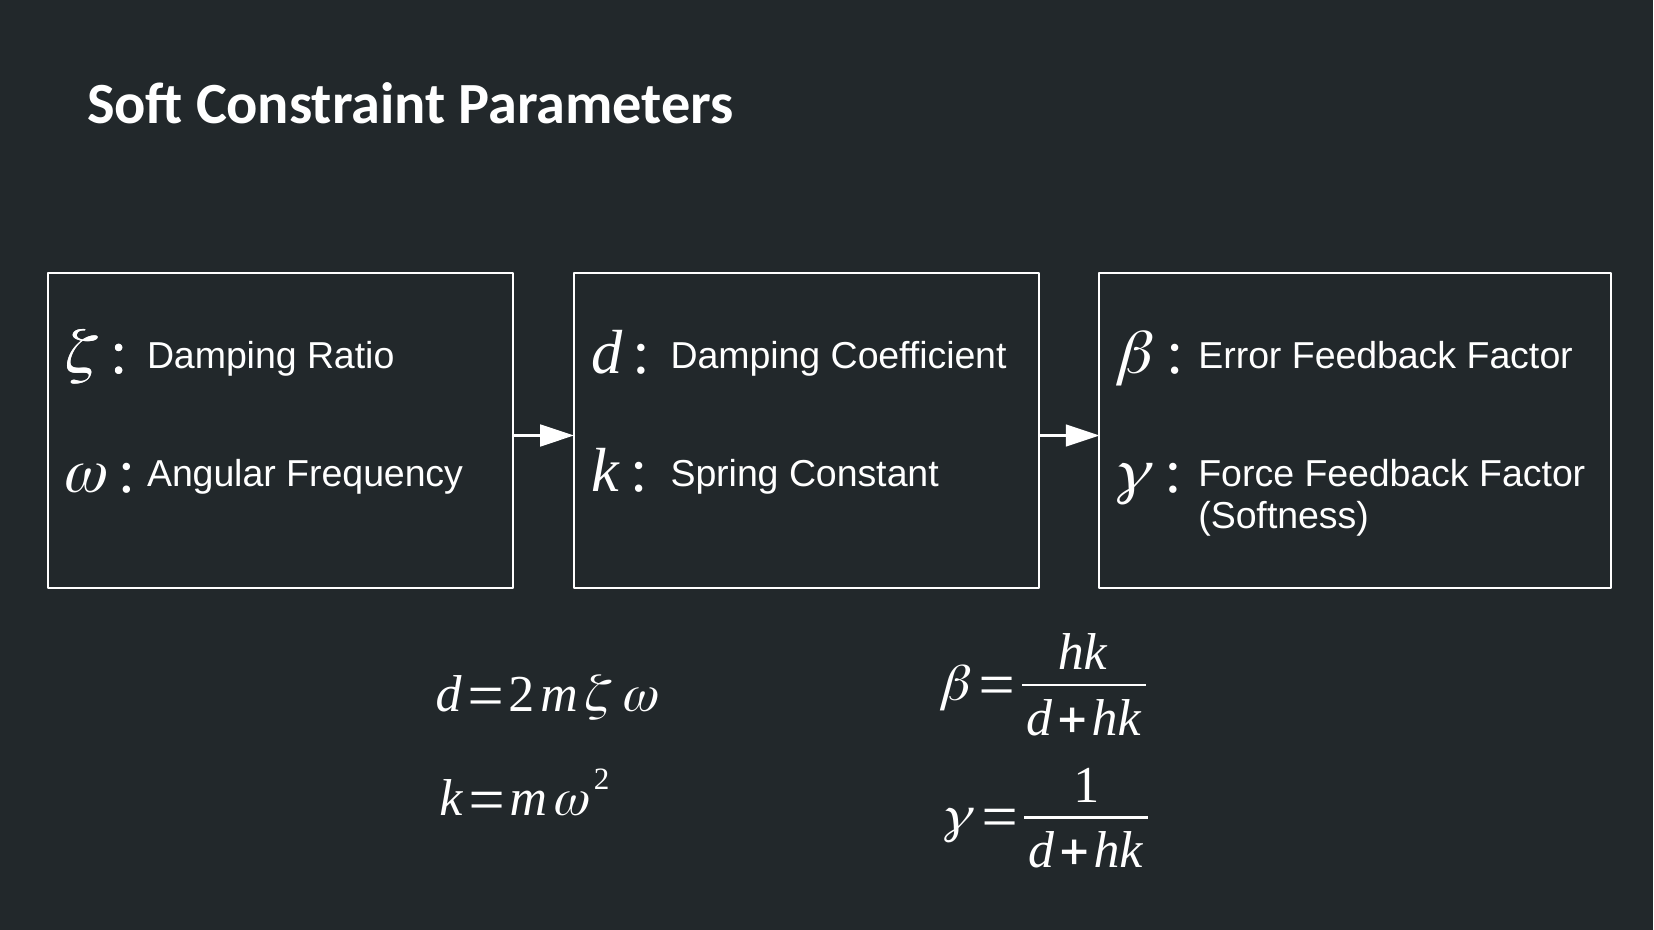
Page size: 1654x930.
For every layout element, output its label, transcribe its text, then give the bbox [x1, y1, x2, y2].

chart [428, 664, 669, 723]
chart [432, 761, 616, 827]
chart [930, 623, 1155, 747]
text_box Force Feedback Factor (Softness) [1183, 589, 1601, 595]
text_box [573, 273, 1039, 589]
text_box Soft Constraint Parameters [72, 72, 1363, 221]
text_box [48, 273, 514, 589]
chart [934, 755, 1157, 879]
text_box [1099, 273, 1611, 589]
